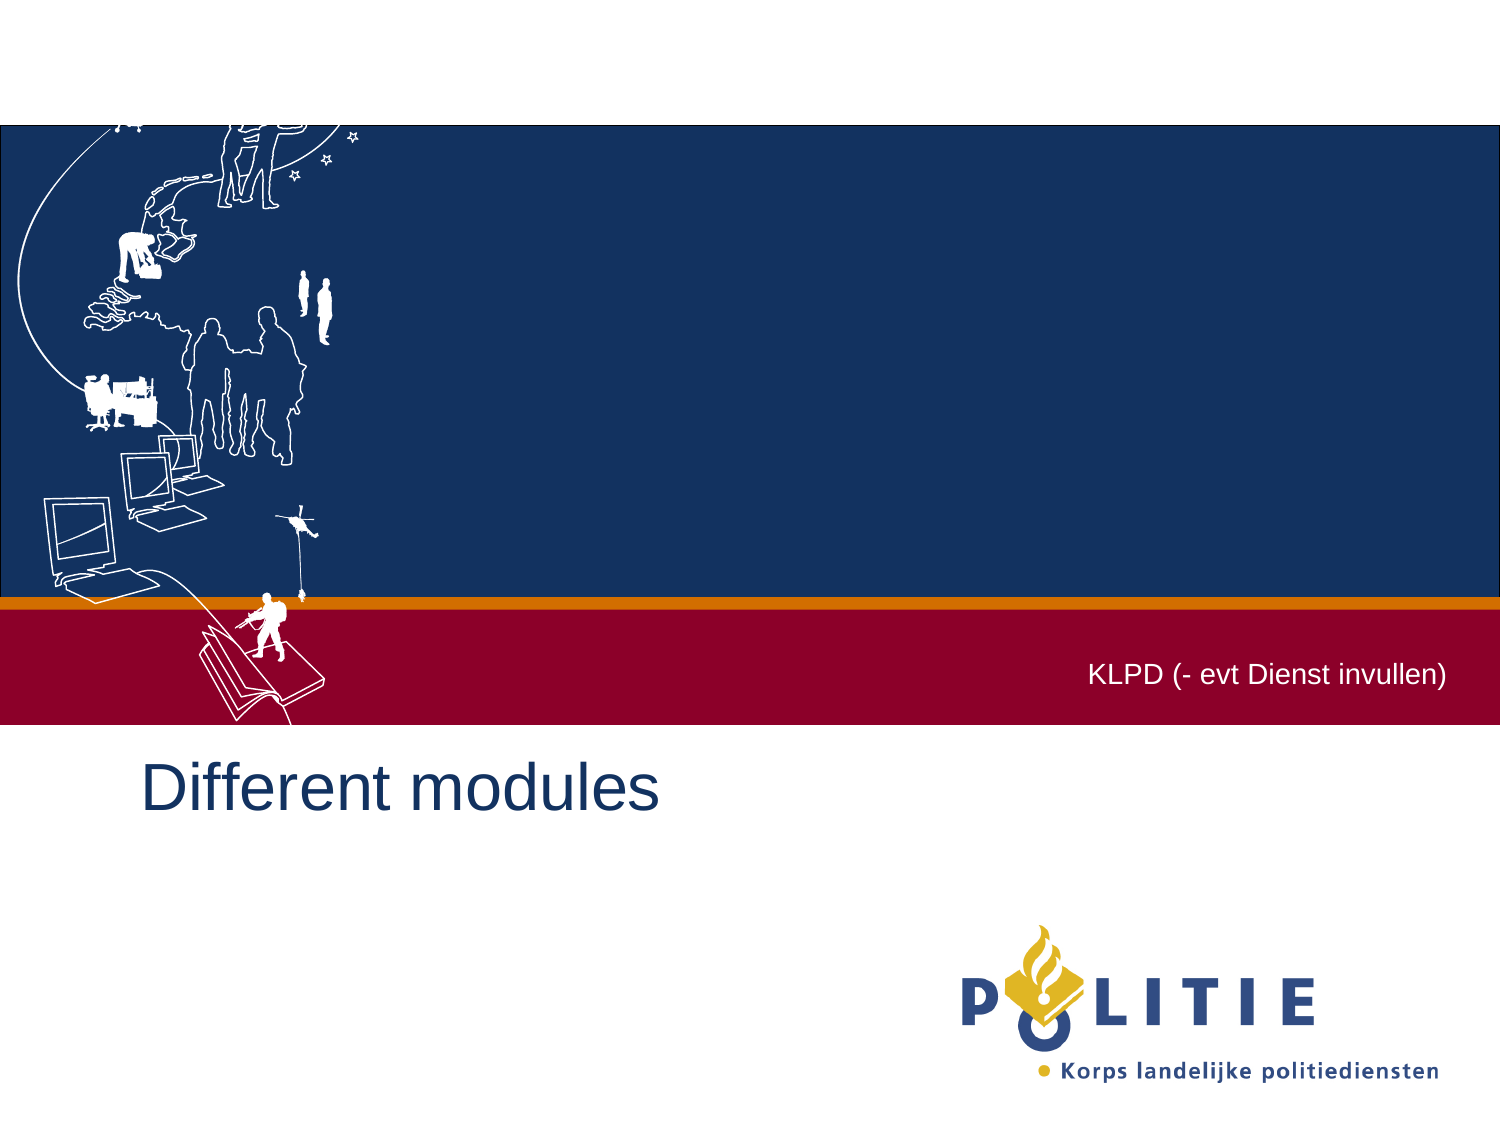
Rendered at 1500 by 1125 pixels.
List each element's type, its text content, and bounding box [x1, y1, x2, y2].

title Different modules [124, 737, 1339, 838]
picture [962, 915, 1438, 1083]
text_box [434, 125, 1500, 610]
picture [0, 119, 434, 738]
subtitle KLPD (- evt Dienst invullen) [434, 649, 1463, 699]
